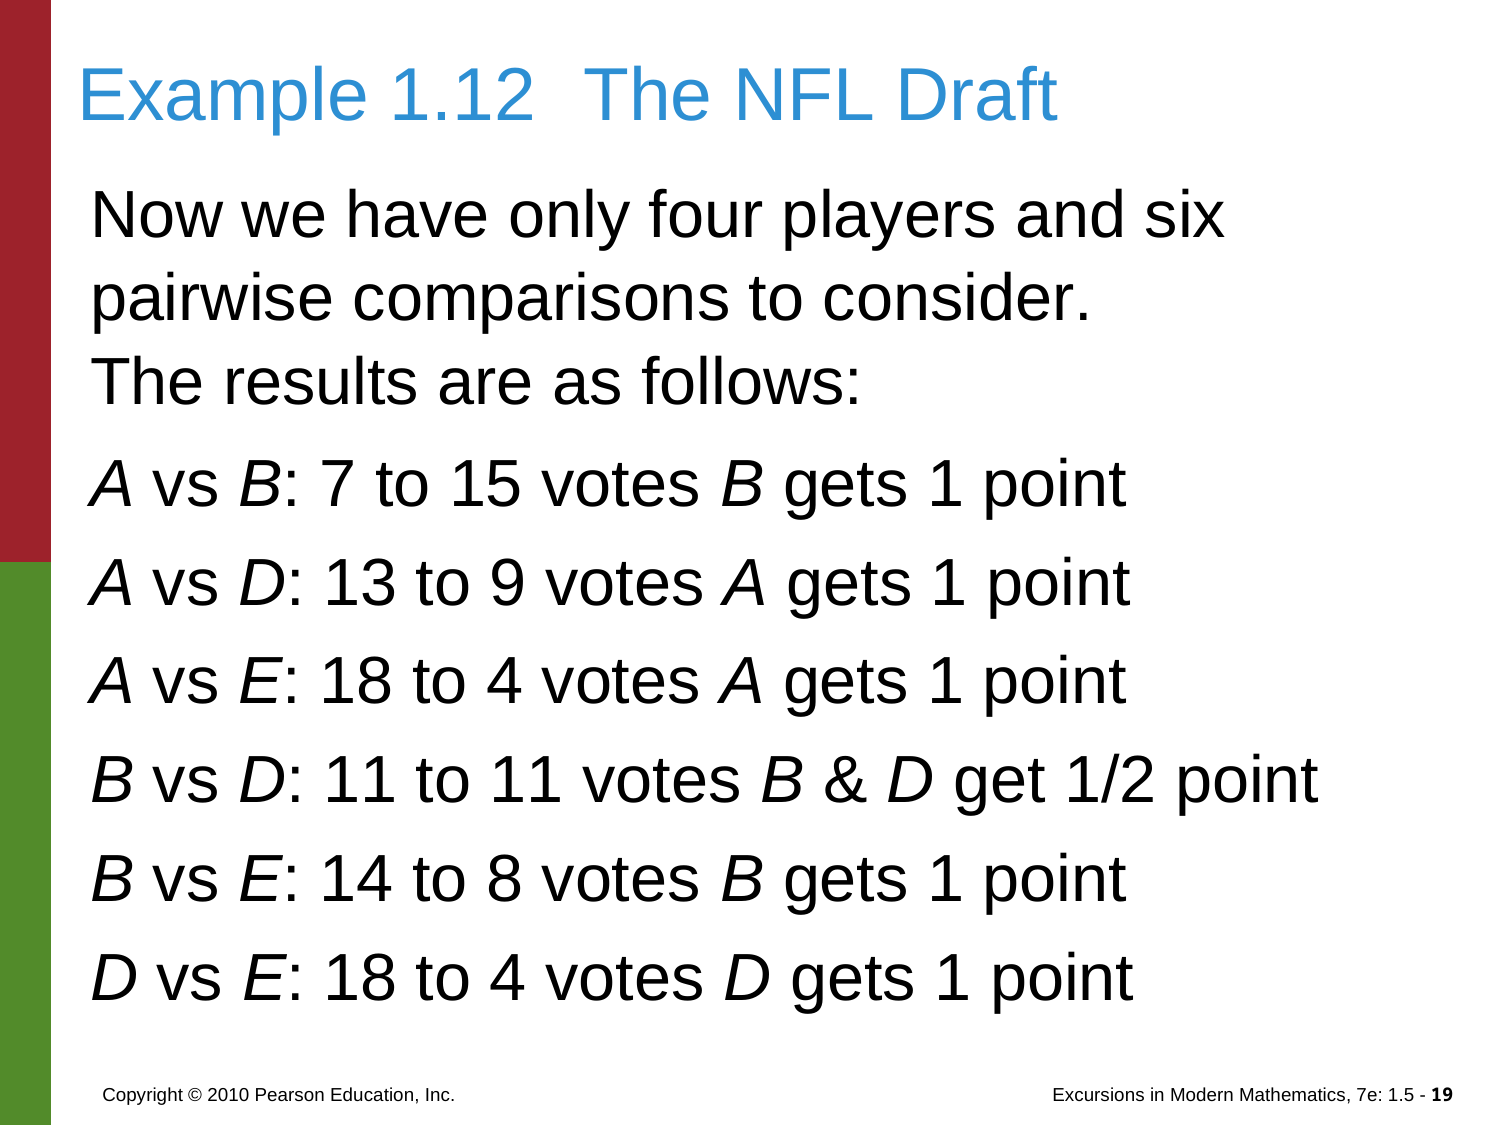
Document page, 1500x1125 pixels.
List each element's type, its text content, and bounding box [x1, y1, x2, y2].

list Now we have only four players and six pairwise comparisons to consider. The results are as follows: A vs B: 7 to 15 votes B gets 1 point A vs D: 13 to 9 votes A gets 1 point A vs E: 18 to 4 votes A gets 1 point B vs D: 11 to 11 votes B & D get 1/2 point B vs E: 14 to 8 votes B gets 1 point D vs E: 18 to 4 votes D gets 1 point [74, 162, 1463, 1088]
text_box Example 1.12 The NFL Draft [62, 37, 1413, 143]
